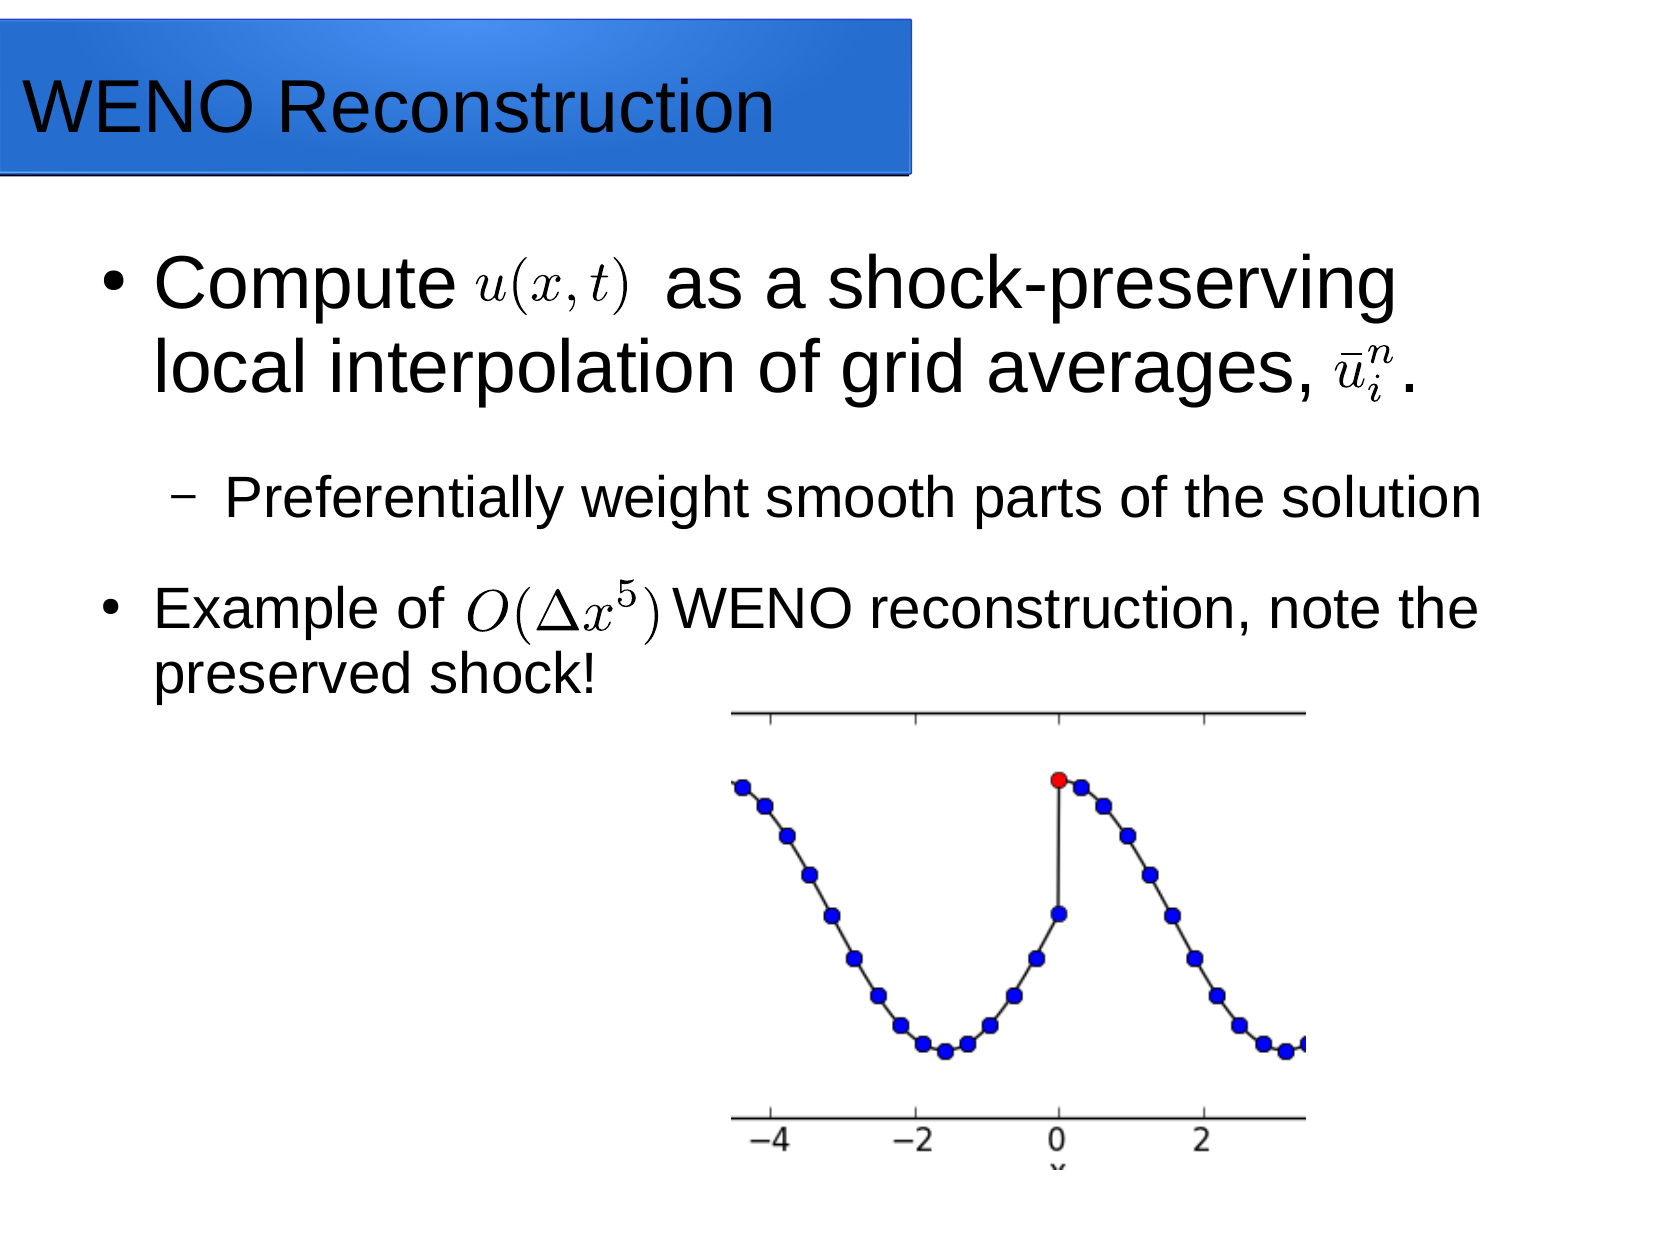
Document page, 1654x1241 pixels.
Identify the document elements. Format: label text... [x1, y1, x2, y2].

text_box [465, 579, 664, 646]
title WENO Reconstruction [22, 47, 886, 166]
picture [731, 659, 1306, 1171]
list Compute as a shock-preserving local interpolation of grid averages, . Preferentially weight smooth parts of the solution Example of WENO reconstruction, note the preserved shock! [82, 240, 1571, 961]
text_box [1332, 345, 1396, 402]
text_box [474, 256, 633, 316]
